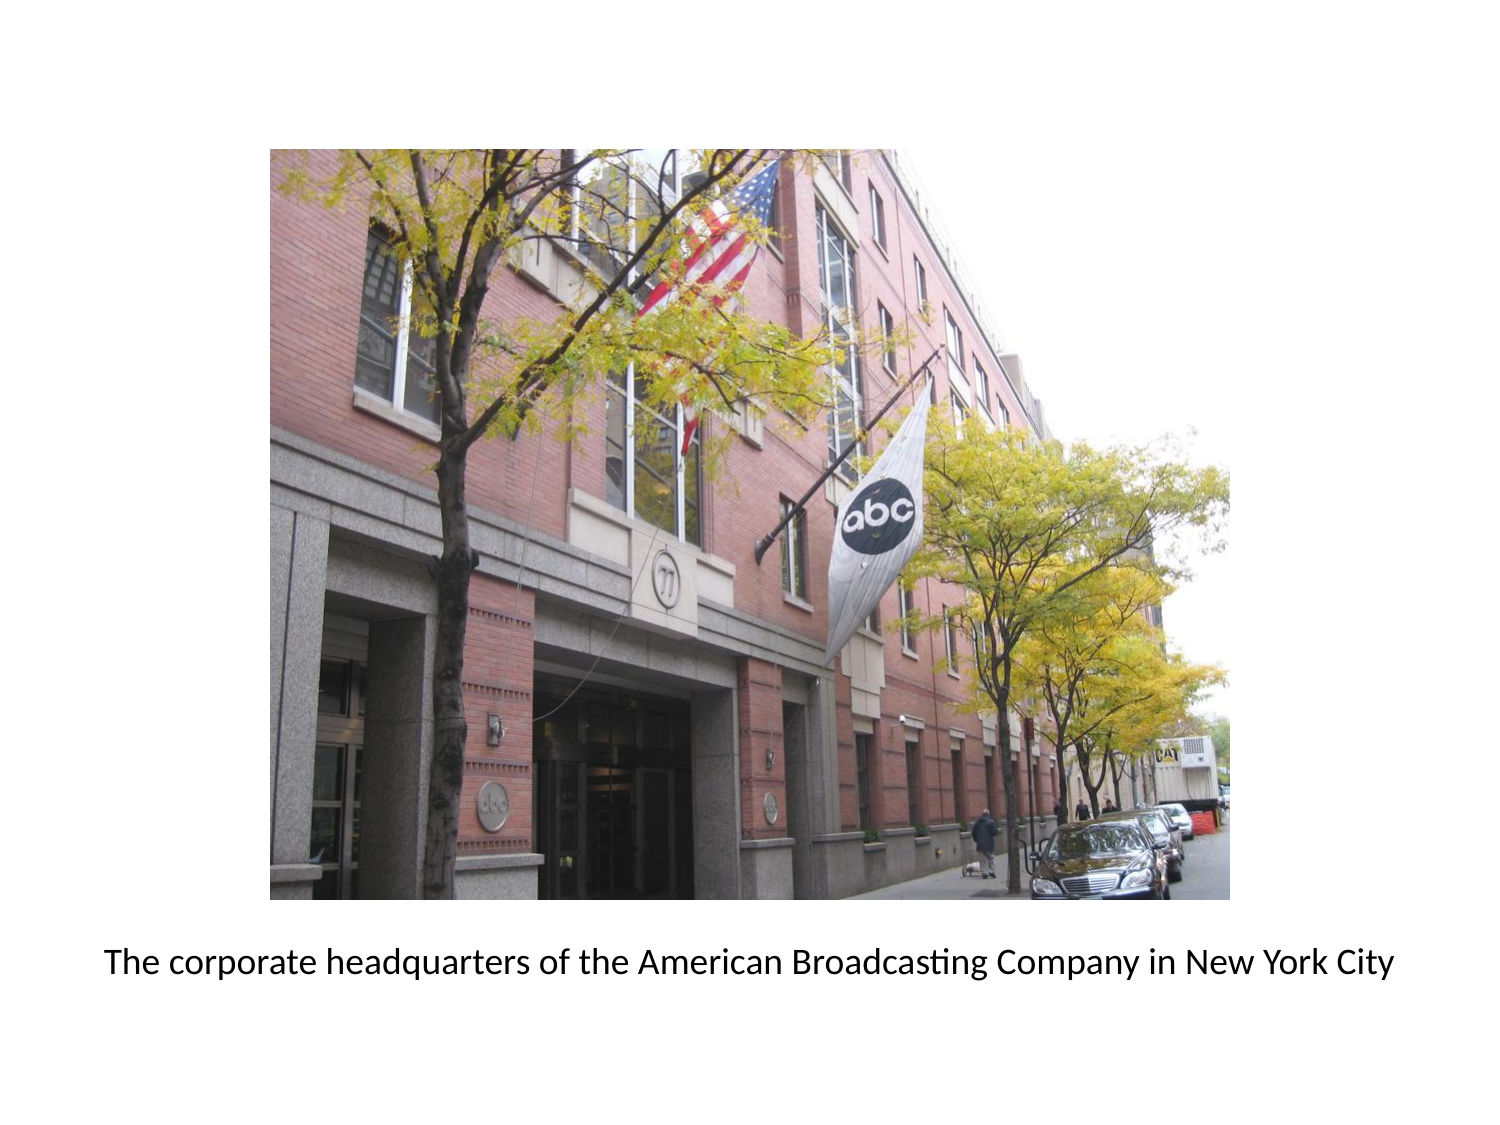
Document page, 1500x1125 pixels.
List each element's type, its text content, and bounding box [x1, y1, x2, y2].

picture [270, 149, 1230, 900]
text_box The corporate headquarters of the American Broadcasting Company in New York City [88, 929, 1411, 990]
